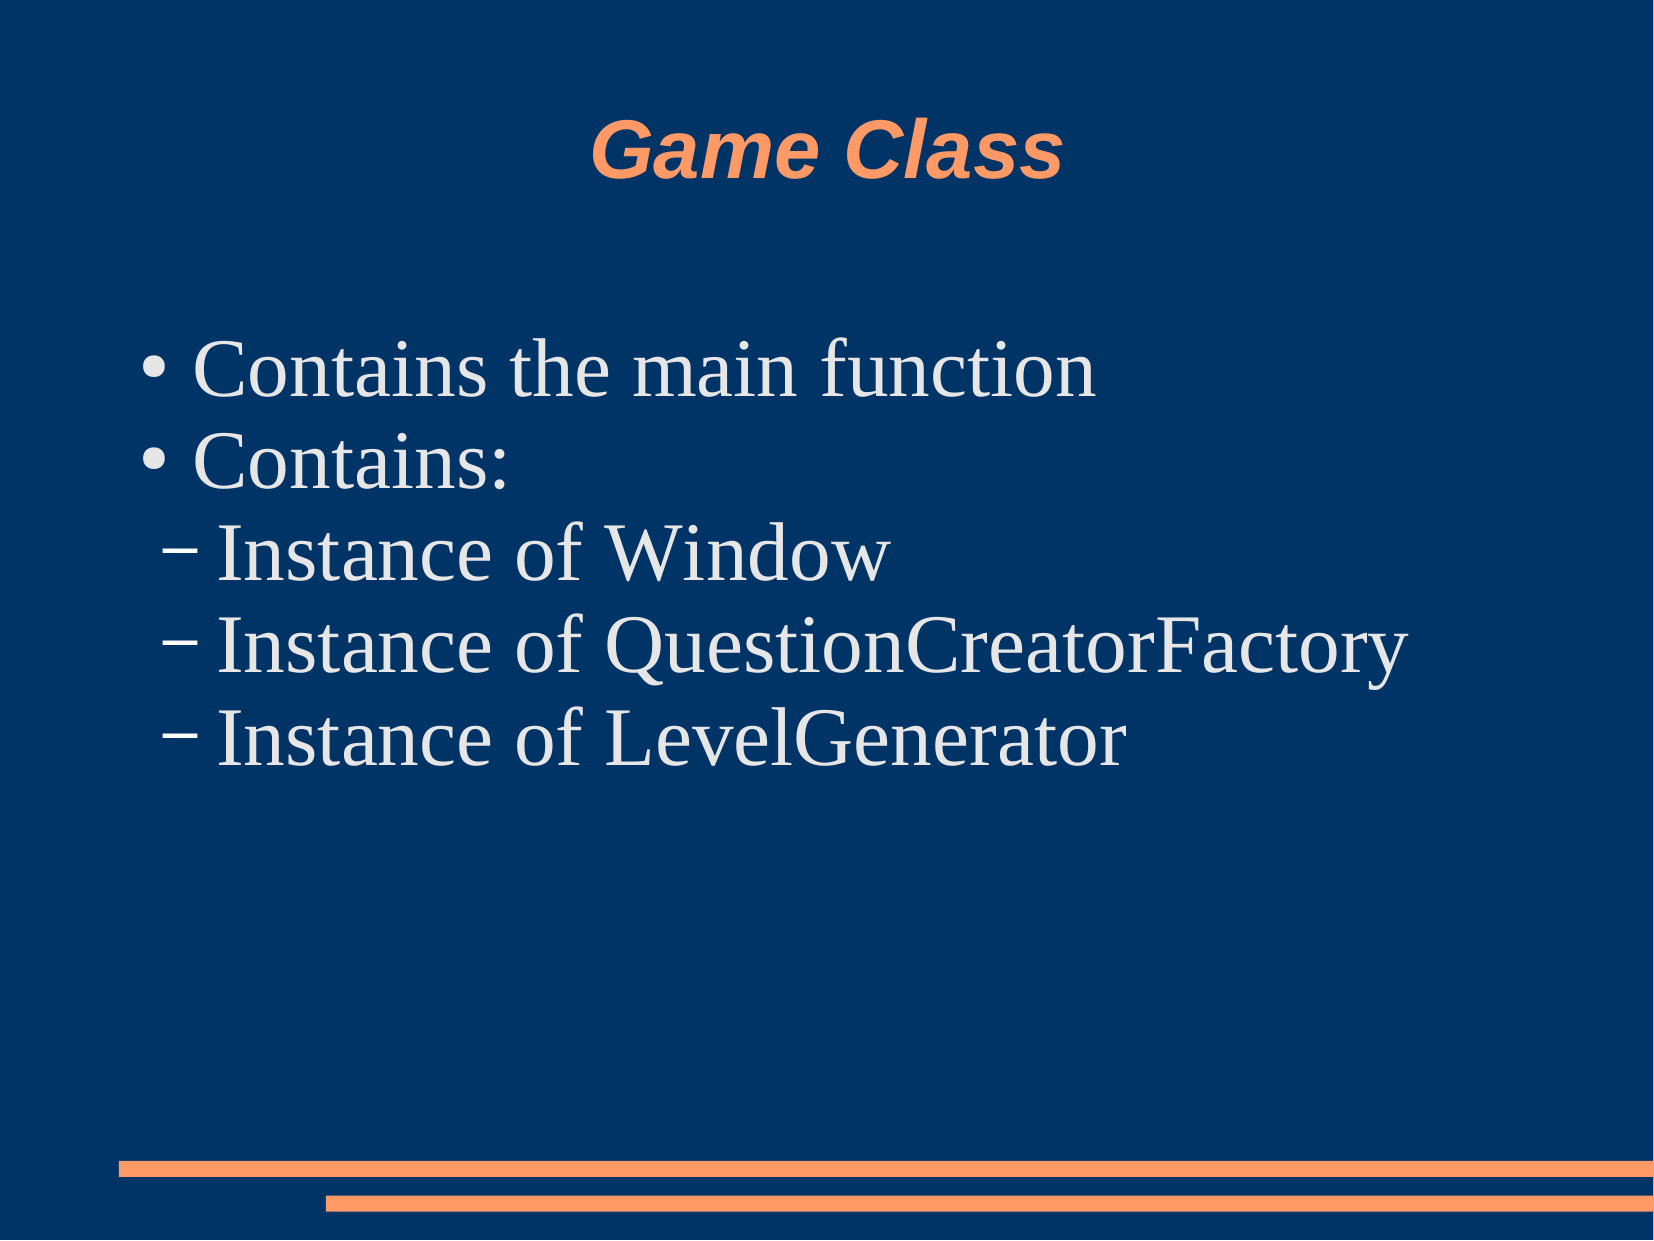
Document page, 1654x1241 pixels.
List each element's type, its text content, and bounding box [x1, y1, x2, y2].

list Contains the main function Contains: Instance of Window Instance of QuestionCreatorFactory Instance of LevelGenerator [121, 322, 1561, 1132]
title Game Class [121, 46, 1534, 254]
